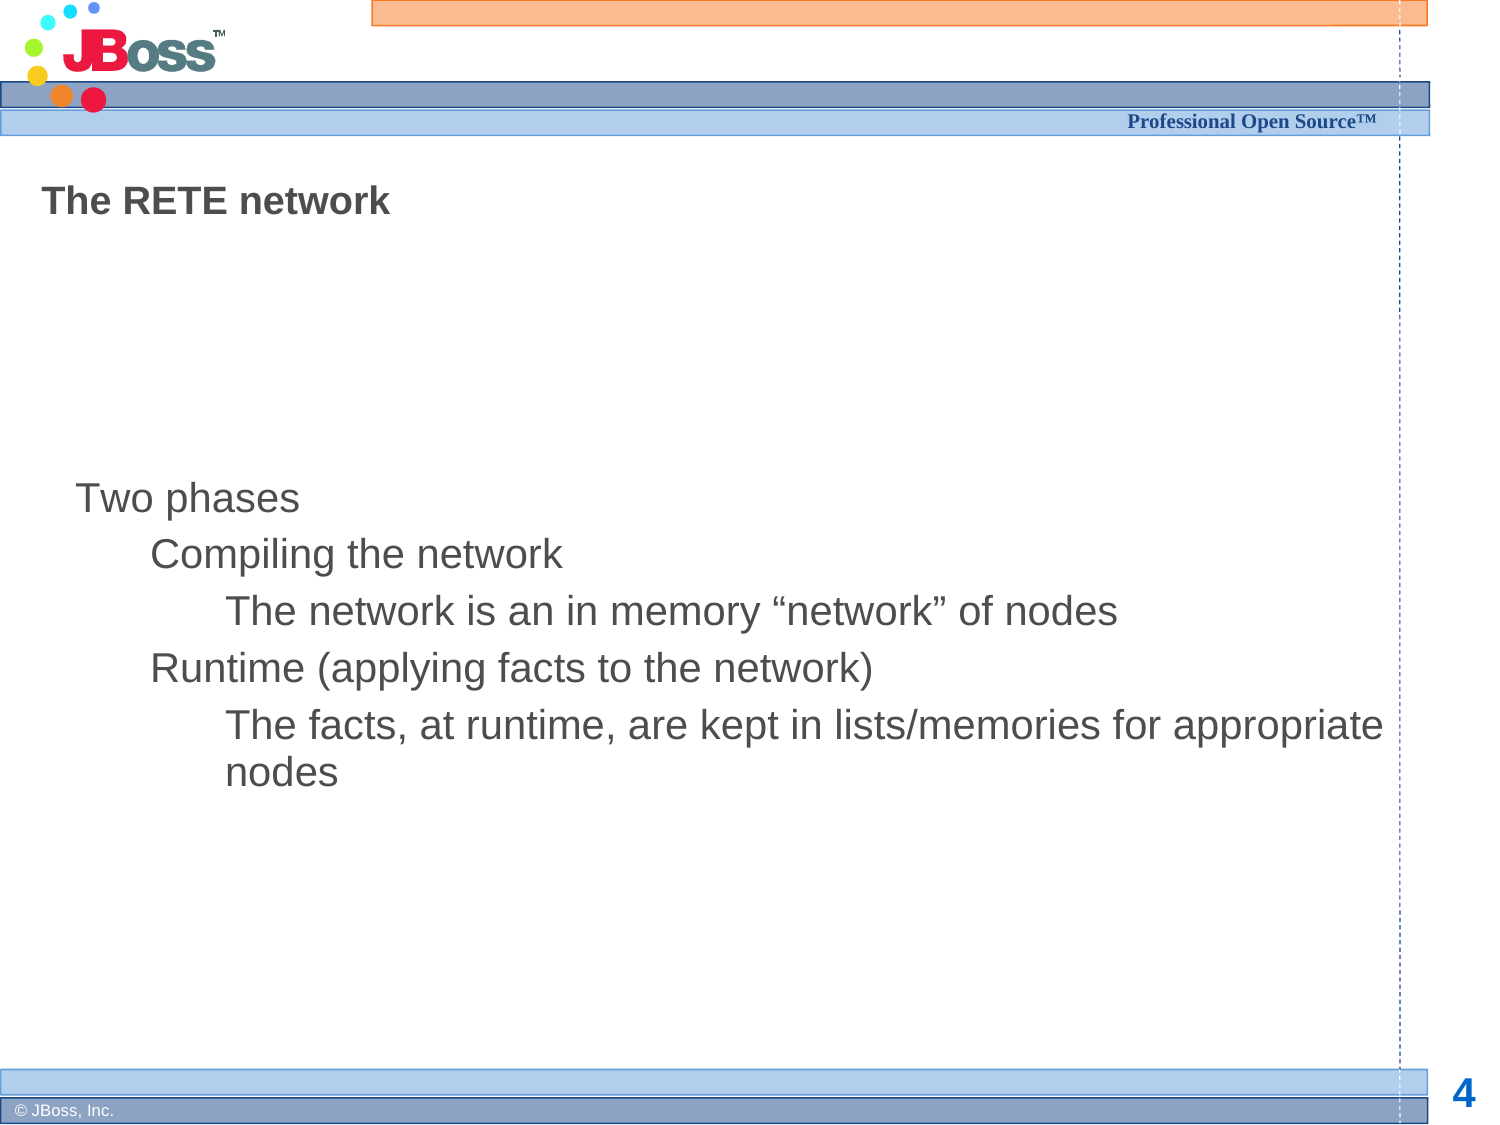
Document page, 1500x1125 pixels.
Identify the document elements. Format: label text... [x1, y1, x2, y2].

title The RETE network [41, 118, 1329, 284]
subtitle Two phases Compiling the network The network is an in memory “network” of nodes Runtime (applying facts to the network) The facts, at runtime, are kept in lists/memories for appropriate nodes [75, 263, 1425, 1006]
